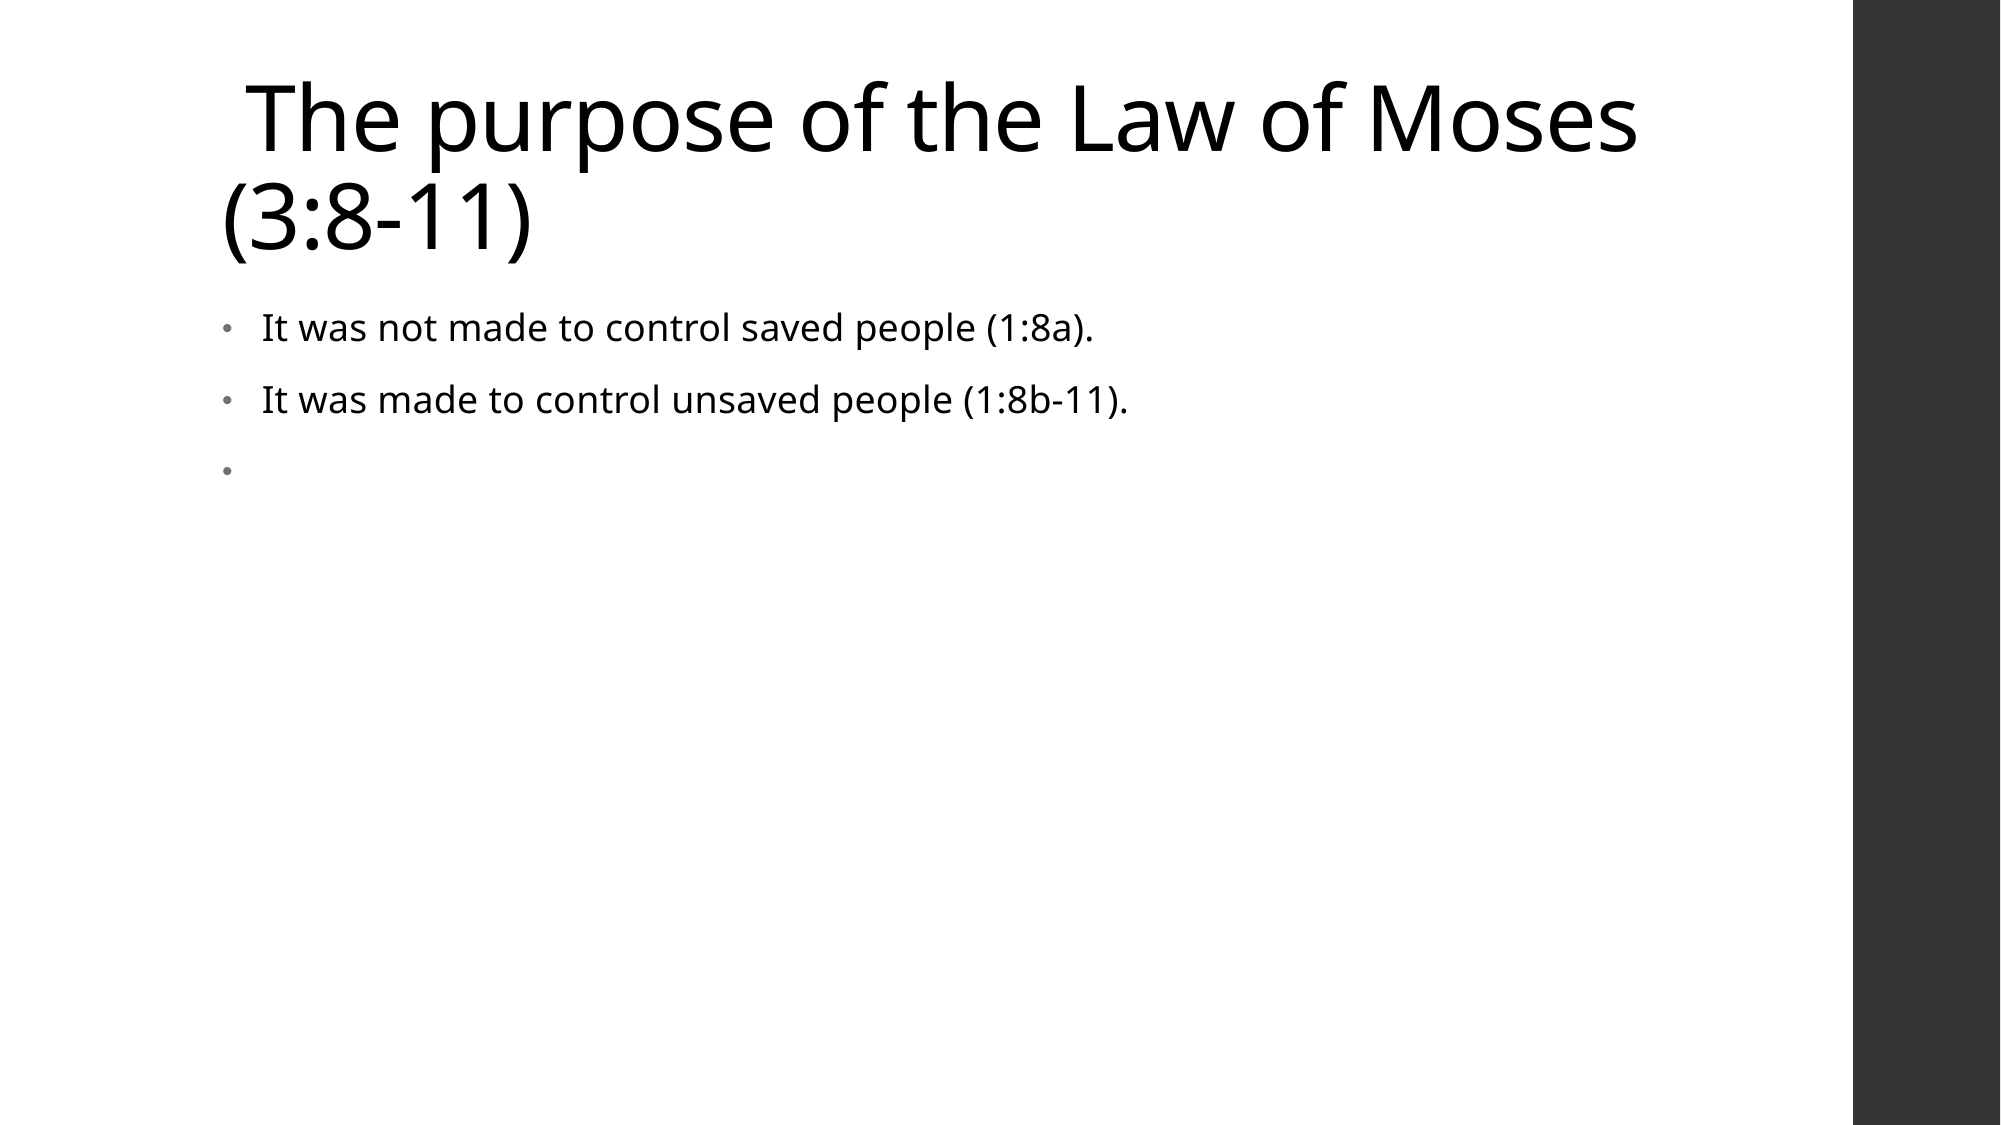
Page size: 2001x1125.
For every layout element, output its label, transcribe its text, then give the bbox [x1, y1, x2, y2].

title The purpose of the Law of Moses (3:8-11) [206, 60, 1797, 278]
list It was not made to control saved people (1:8a). It was made to control unsaved people (1:8b-11). [206, 299, 1617, 1014]
